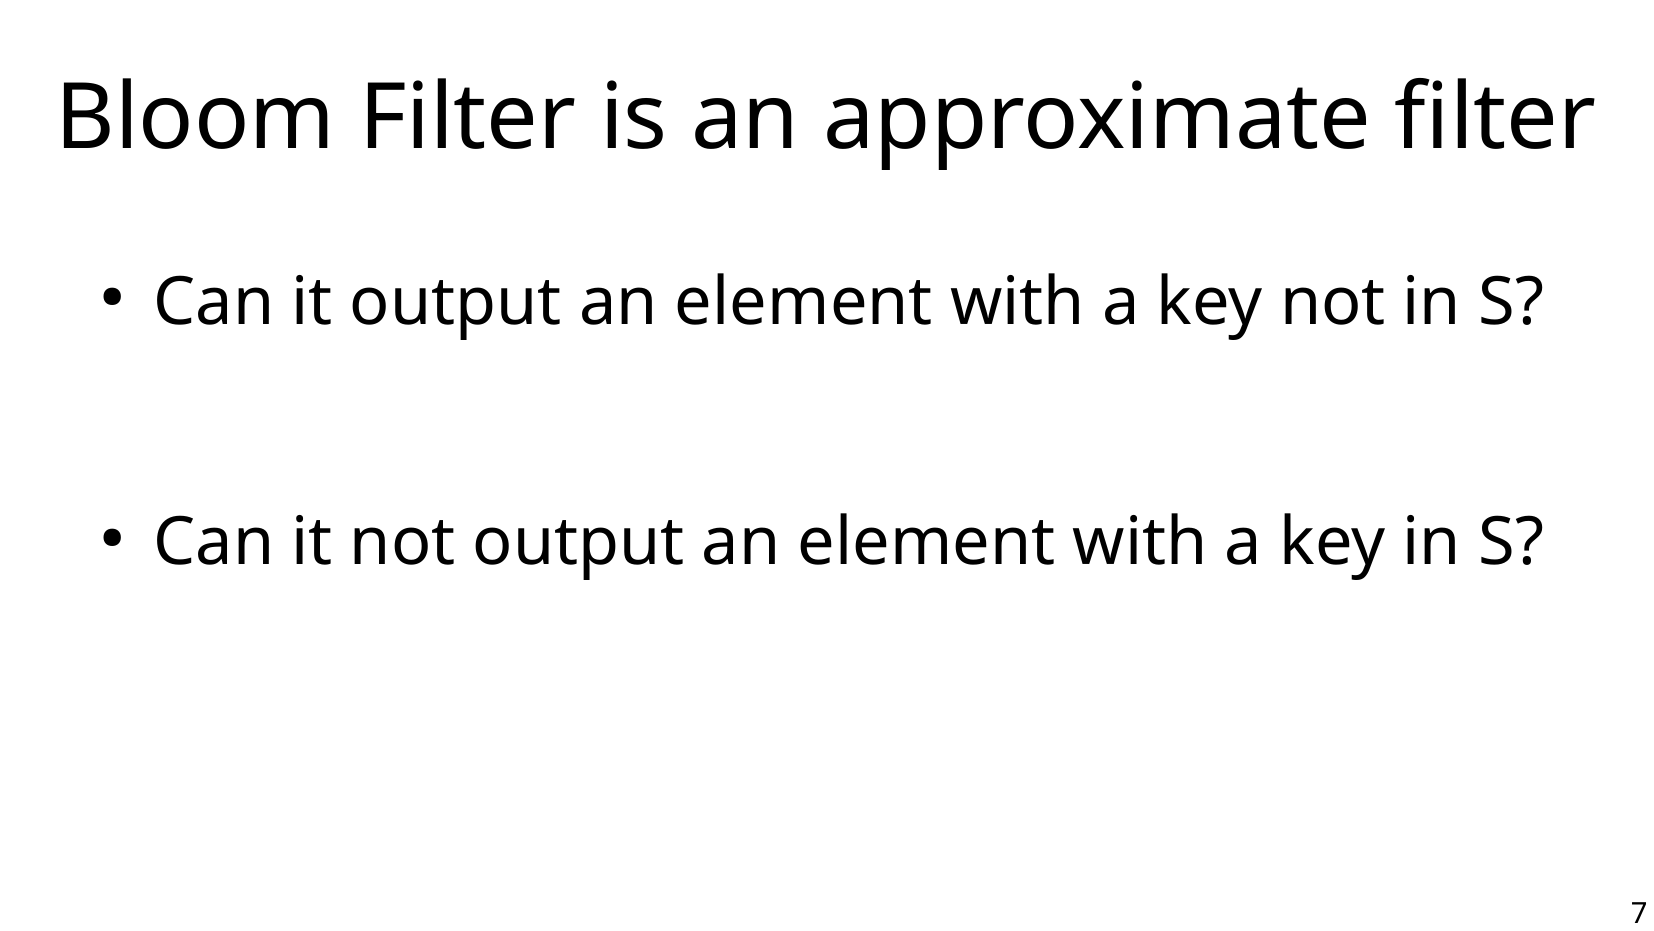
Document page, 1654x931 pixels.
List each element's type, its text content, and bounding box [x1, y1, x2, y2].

title Bloom Filter is an approximate filter [1, 1, 1653, 226]
list Can it output an element with a key not in S? Can it not output an element with a key in S? [82, 253, 1571, 793]
